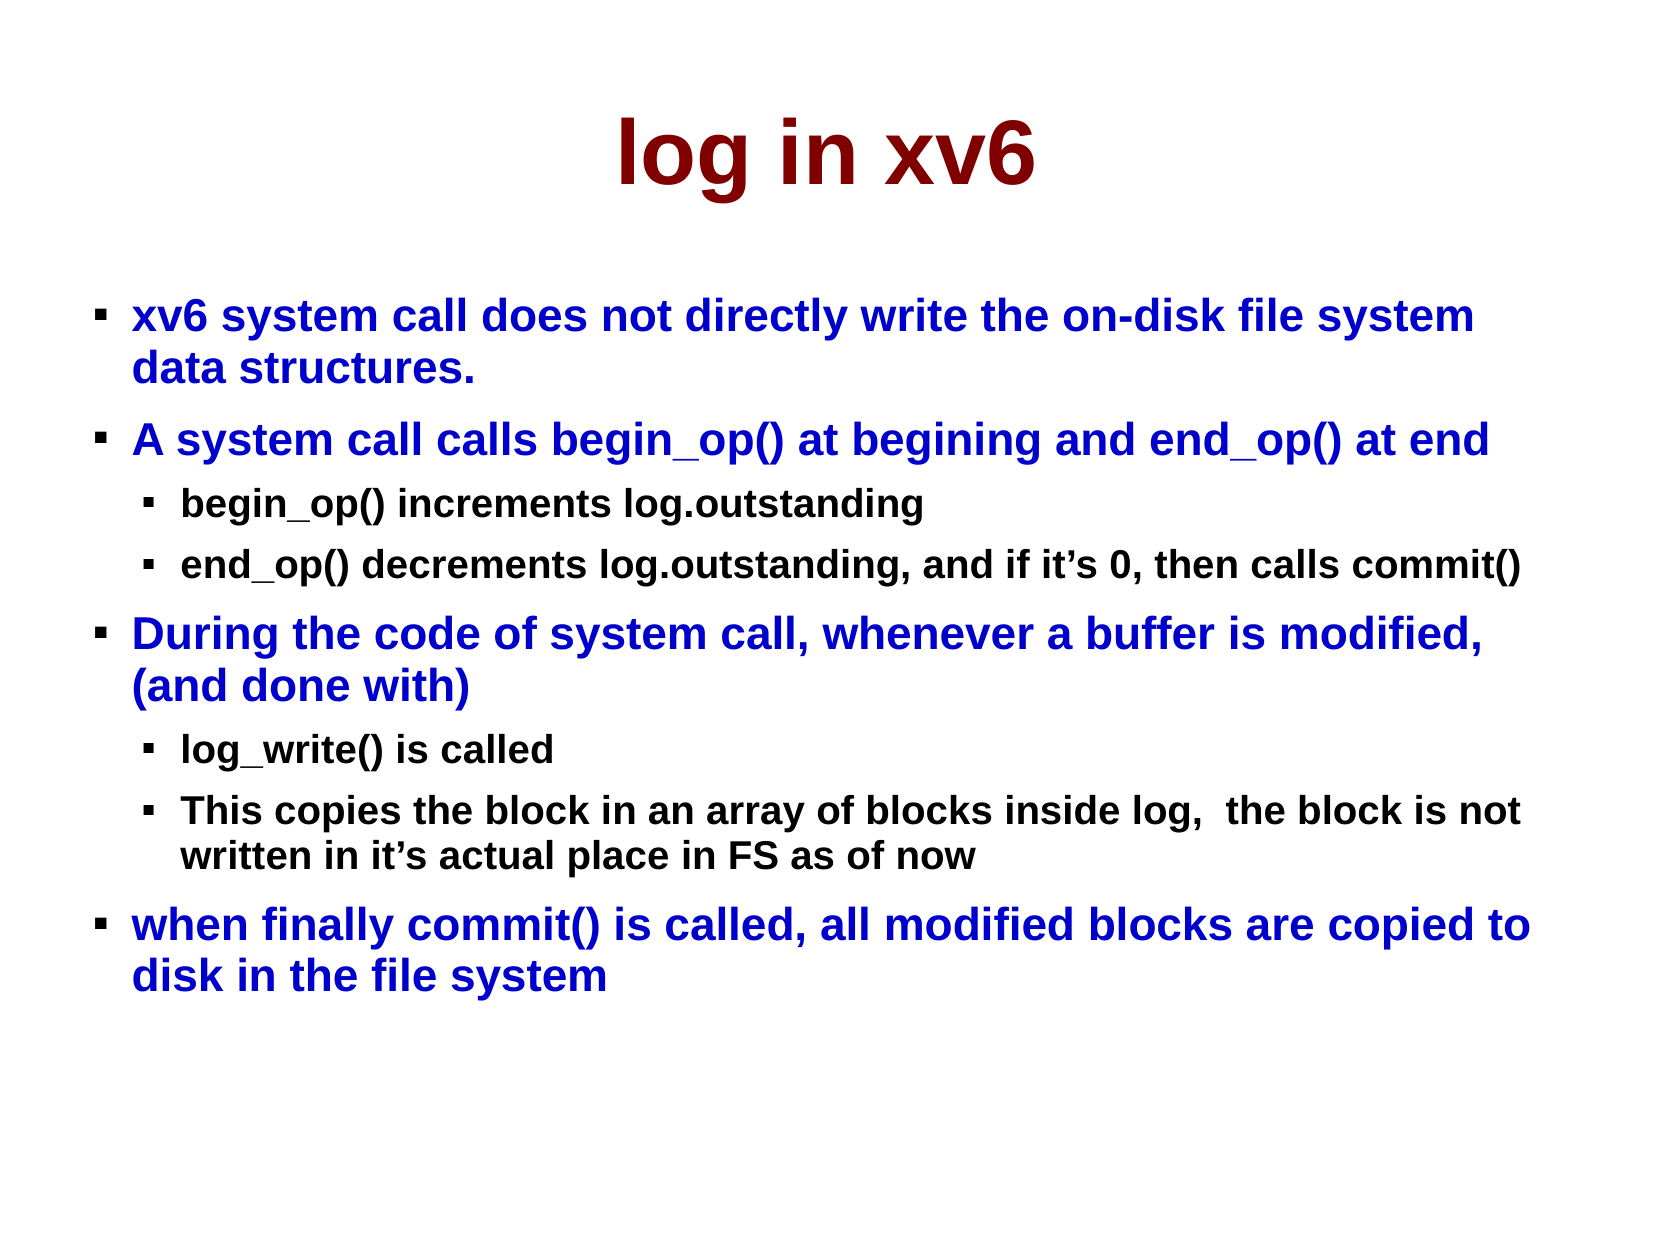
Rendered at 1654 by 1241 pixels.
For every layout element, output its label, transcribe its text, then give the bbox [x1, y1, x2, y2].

title log in xv6 [82, 49, 1571, 257]
list xv6 system call does not directly write the on-disk file system data structures. A system call calls begin_op() at begining and end_op() at end begin_op() increments log.outstanding end_op() decrements log.outstanding, and if it’s 0, then calls commit() During the code of system call, whenever a buffer is modified, (and done with) log_write() is called This copies the block in an array of blocks inside log, the block is not written in it’s actual place in FS as of now when finally commit() is called, all modified blocks are copied to disk in the file system [82, 290, 1571, 1010]
